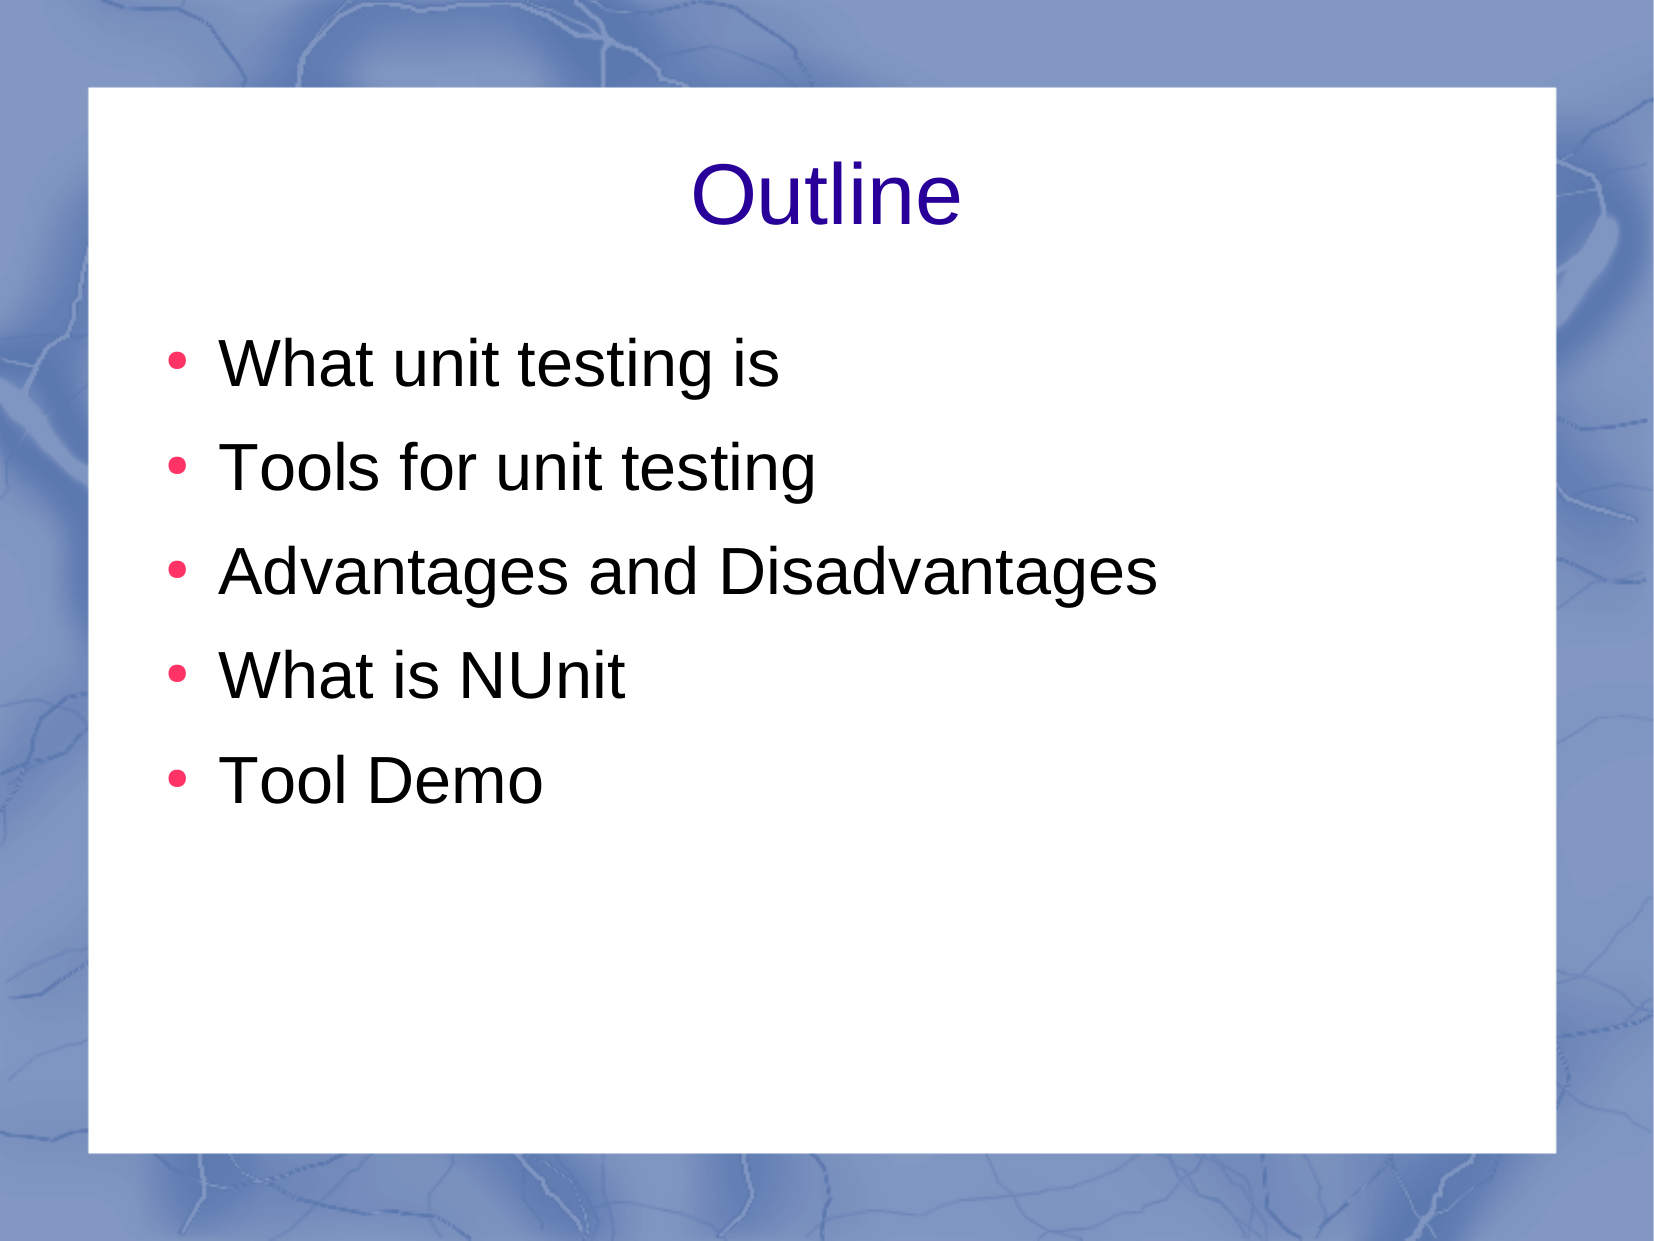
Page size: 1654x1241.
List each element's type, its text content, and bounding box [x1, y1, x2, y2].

list What unit testing is Tools for unit testing Advantages and Disadvantages What is NUnit Tool Demo [147, 325, 1506, 1010]
title Outline [118, 90, 1536, 298]
picture [0, 0, 1654, 1241]
